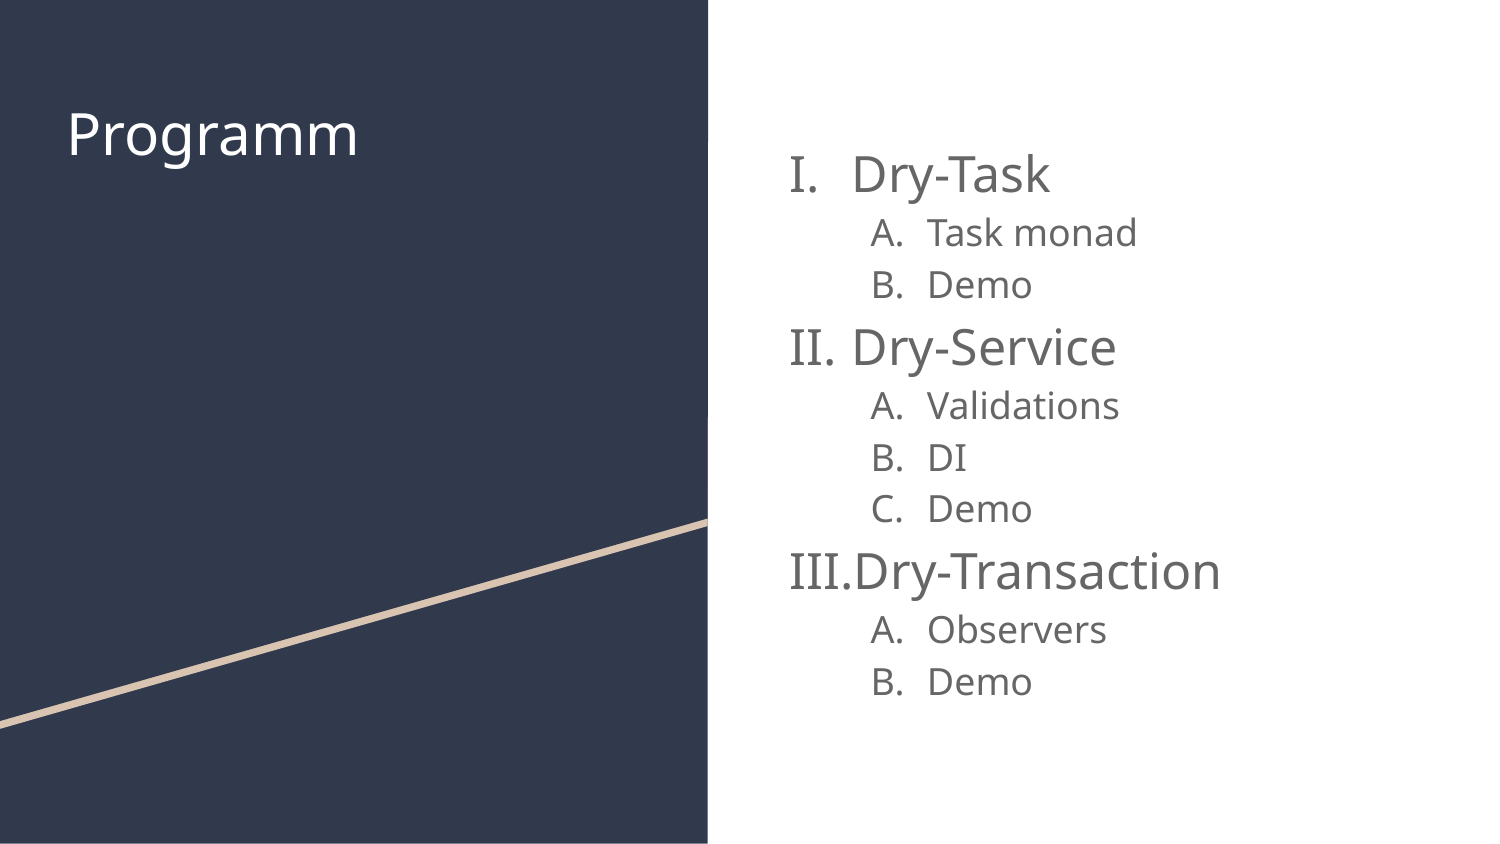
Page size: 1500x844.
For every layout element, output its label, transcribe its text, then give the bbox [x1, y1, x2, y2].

list Dry-Task Task monad Demo Dry-Service Validations DI Demo Dry-Transaction Observers Demo [761, 82, 1446, 755]
title Programm [51, 82, 660, 494]
